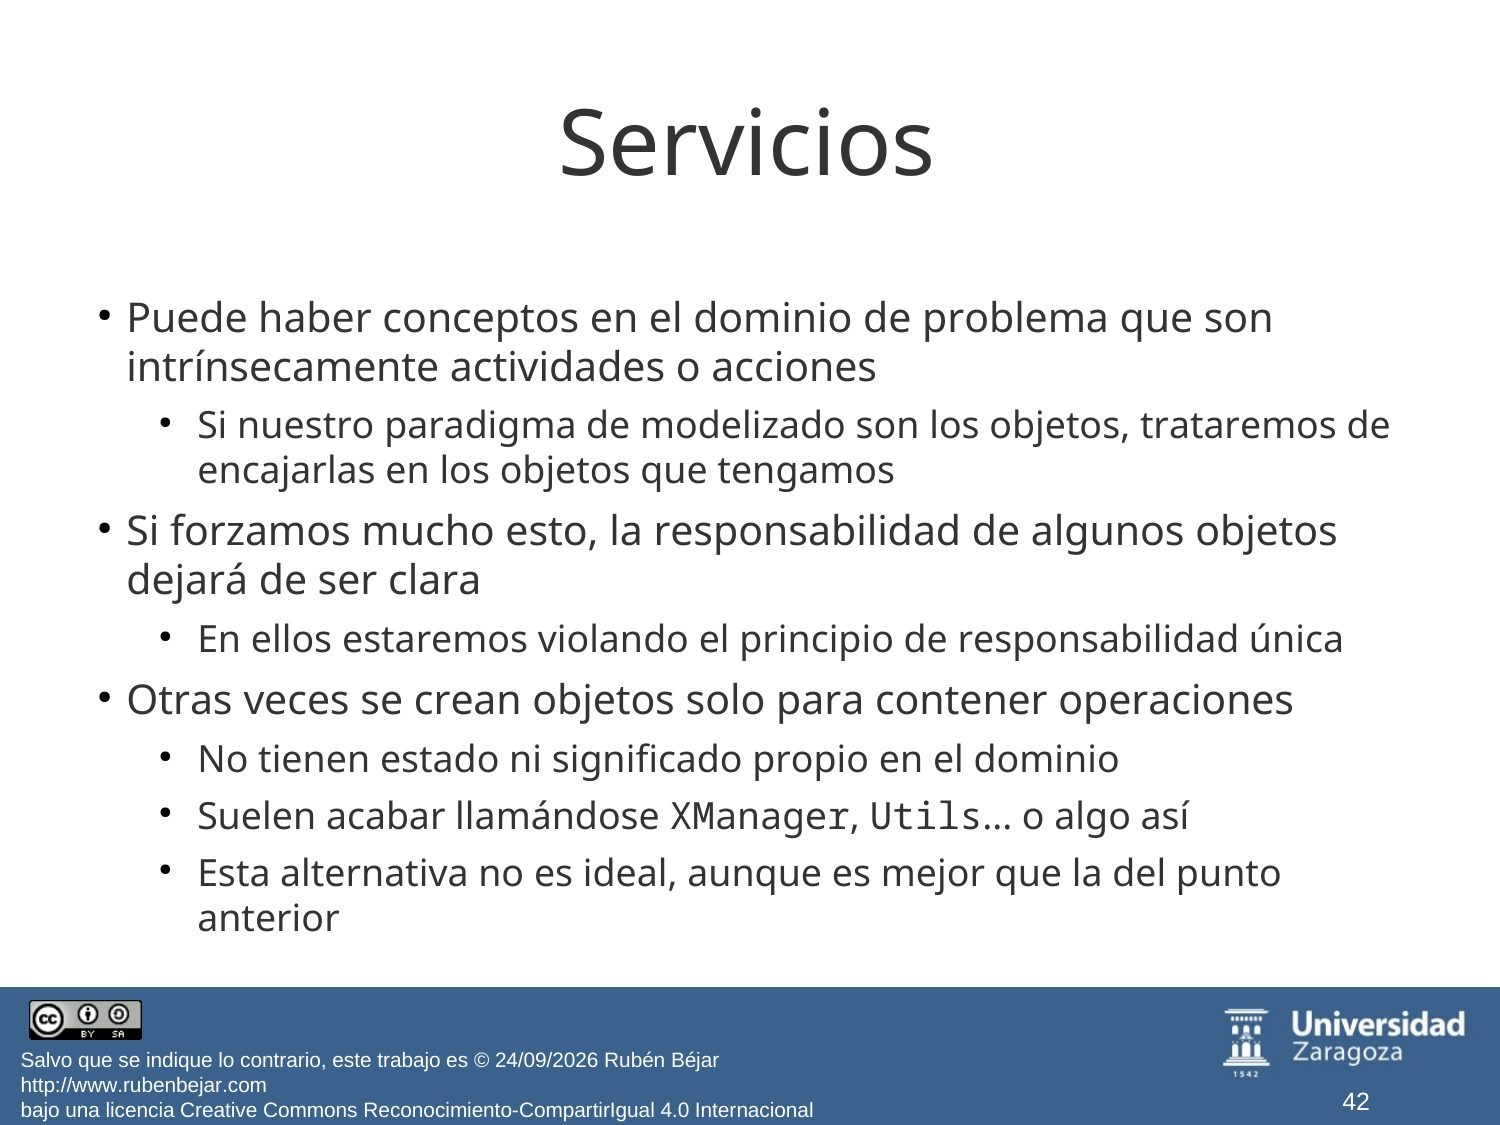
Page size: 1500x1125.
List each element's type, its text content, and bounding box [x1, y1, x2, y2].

list Puede haber conceptos en el dominio de problema que son intrínsecamente actividades o acciones Si nuestro paradigma de modelizado son los objetos, trataremos de encajarlas en los objetos que tengamos Si forzamos mucho esto, la responsabilidad de algunos objetos dejará de ser clara En ellos estaremos violando el principio de responsabilidad única Otras veces se crean objetos solo para contener operaciones No tienen estado ni significado propio en el dominio Suelen acabar llamándose XManager, Utils... o algo así Esta alternativa no es ideal, aunque es mejor que la del punto anterior [82, 283, 1418, 957]
title Servicios [74, 21, 1420, 257]
picture [0, 987, 1500, 1125]
